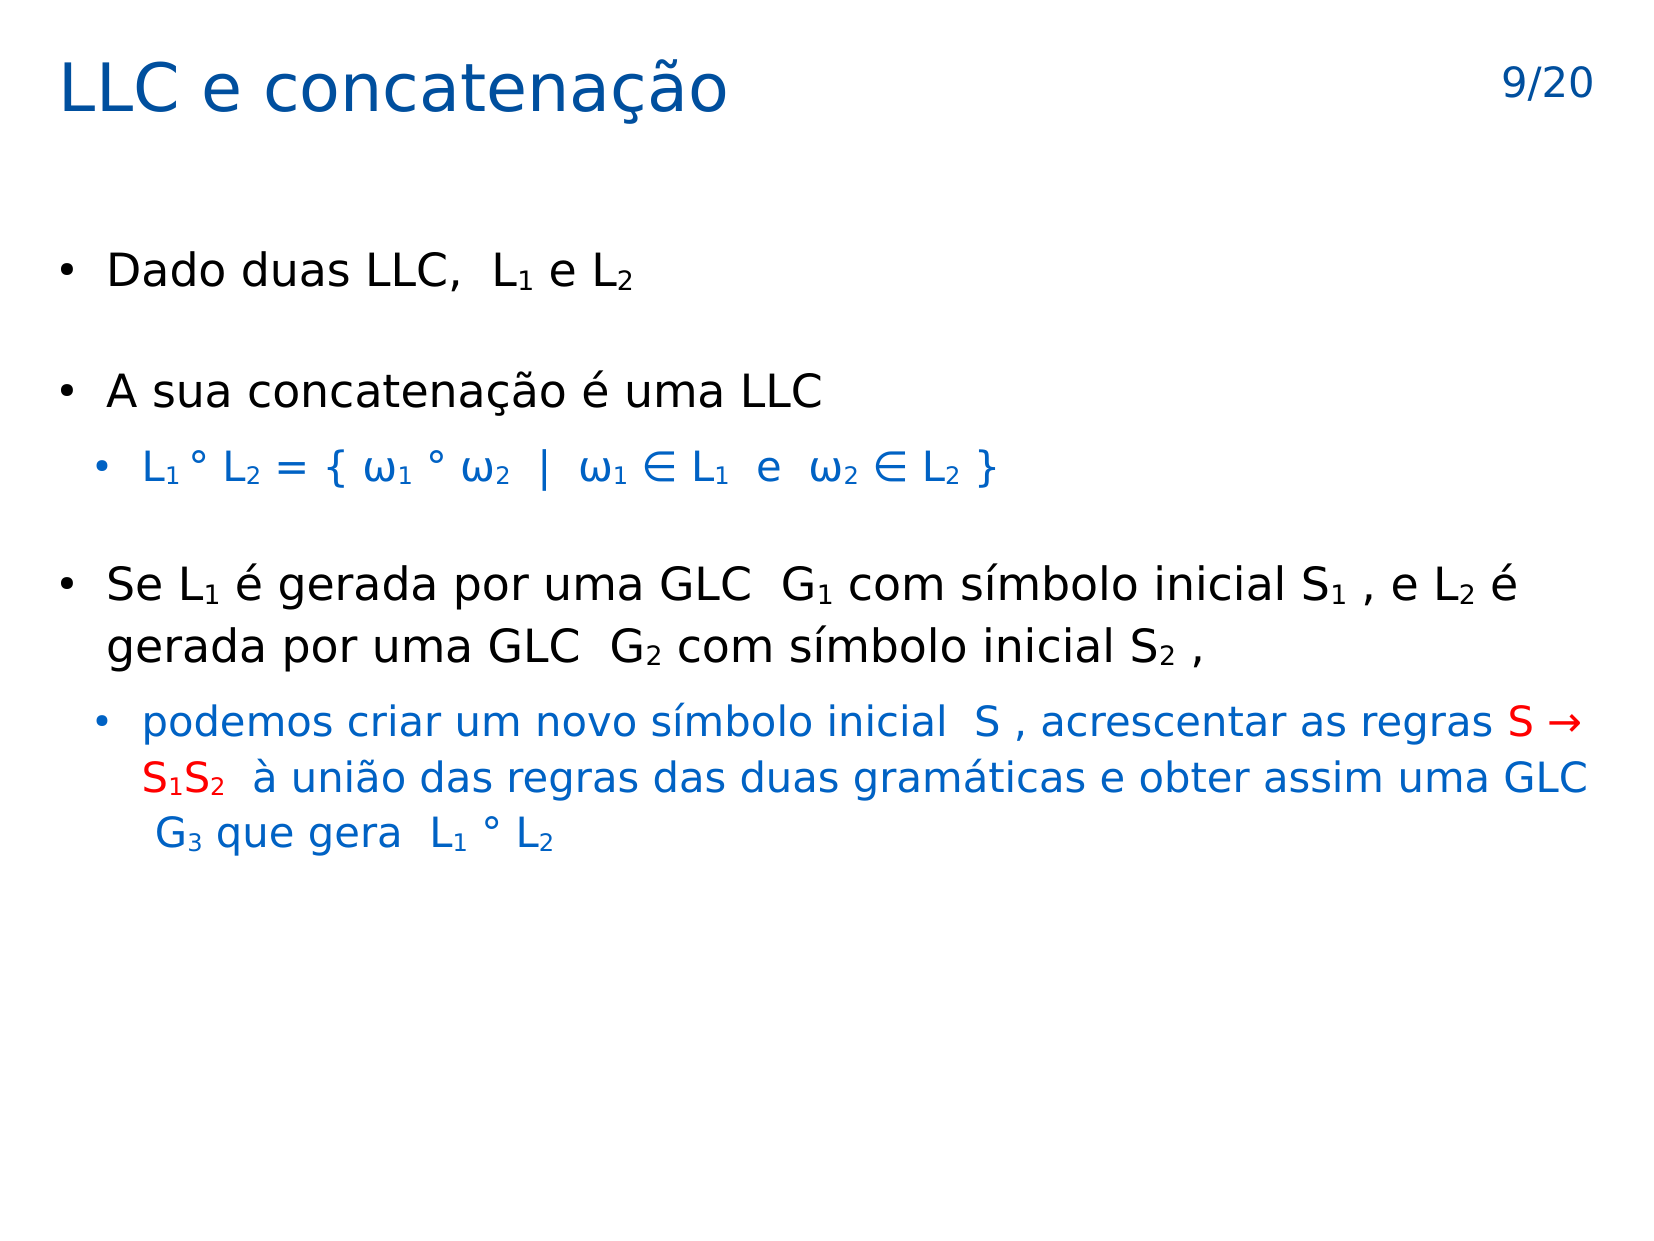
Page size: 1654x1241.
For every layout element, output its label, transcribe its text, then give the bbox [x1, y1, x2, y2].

list Dado duas LLC, L1 e L2 A sua concatenação é uma LLC L1 ° L2 = { ω1 ° ω2 | ω1 ∈ L1 e ω2 ∈ L2 } Se L1 é gerada por uma GLC G1 com símbolo inicial S1 , e L2 é gerada por uma GLC G2 com símbolo inicial S2 , podemos criar um novo símbolo inicial S , acrescentar as regras S → S1S2 à união das regras das duas gramáticas e obter assim uma GLC G3 que gera L1 ° L2 [59, 236, 1595, 1211]
title LLC e concatenação [59, 29, 1625, 148]
